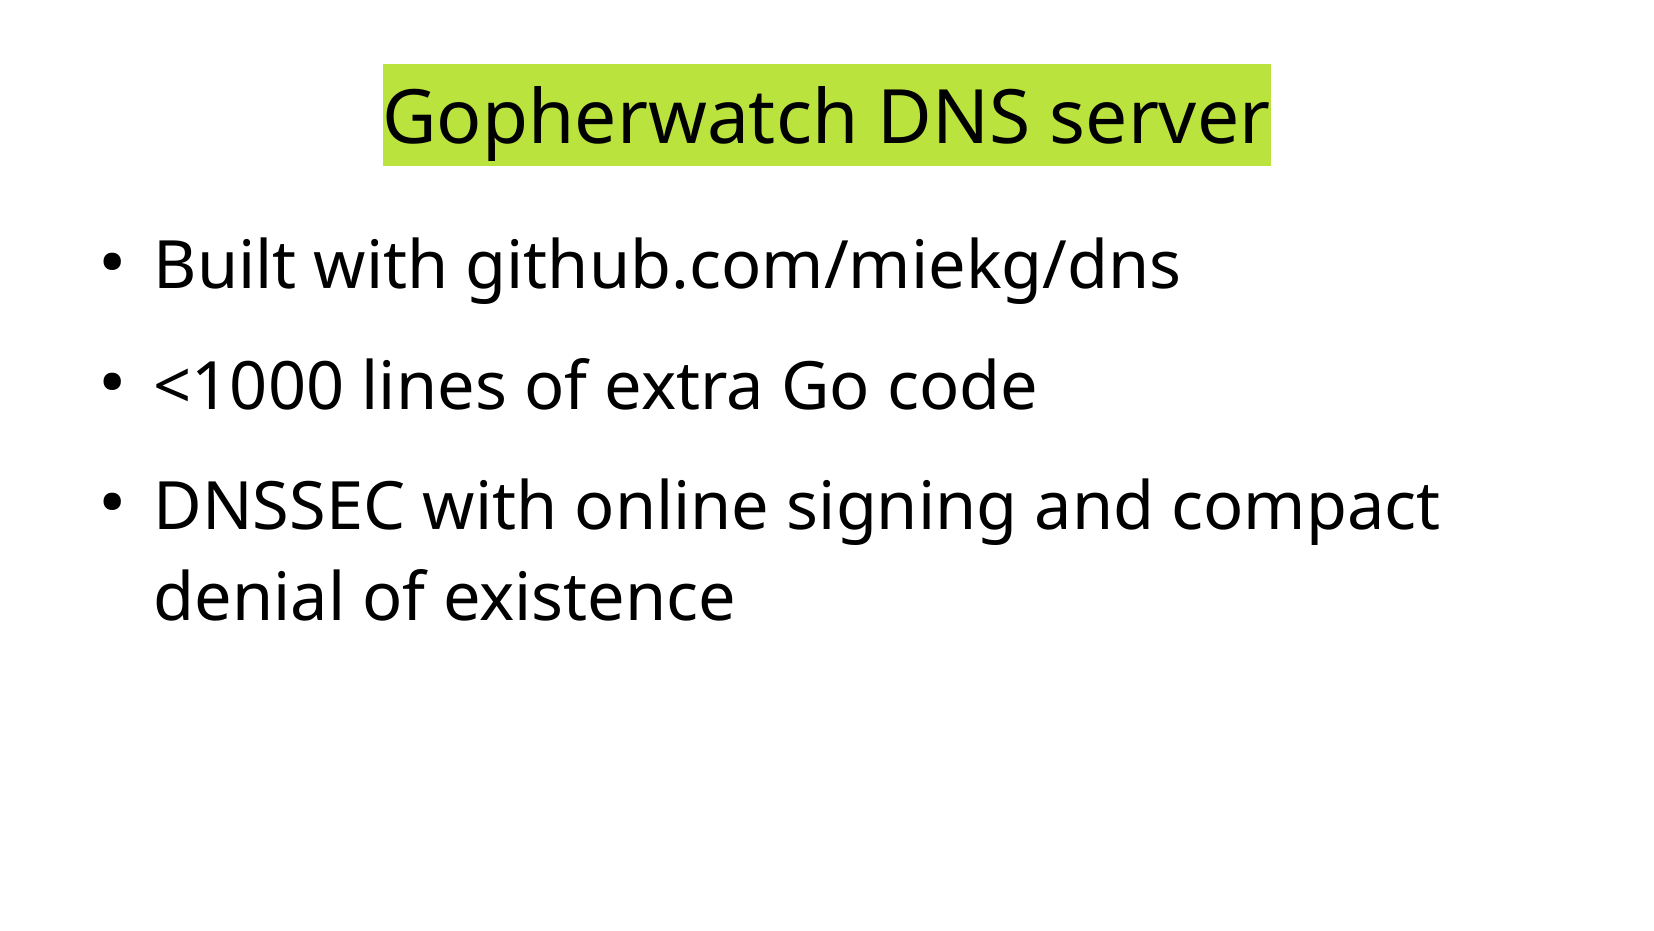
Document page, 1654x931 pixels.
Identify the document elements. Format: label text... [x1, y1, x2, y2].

list Built with github.com/miekg/dns <1000 lines of extra Go code DNSSEC with online signing and compact denial of existence [82, 217, 1571, 758]
title Gopherwatch DNS server [82, 37, 1571, 193]
